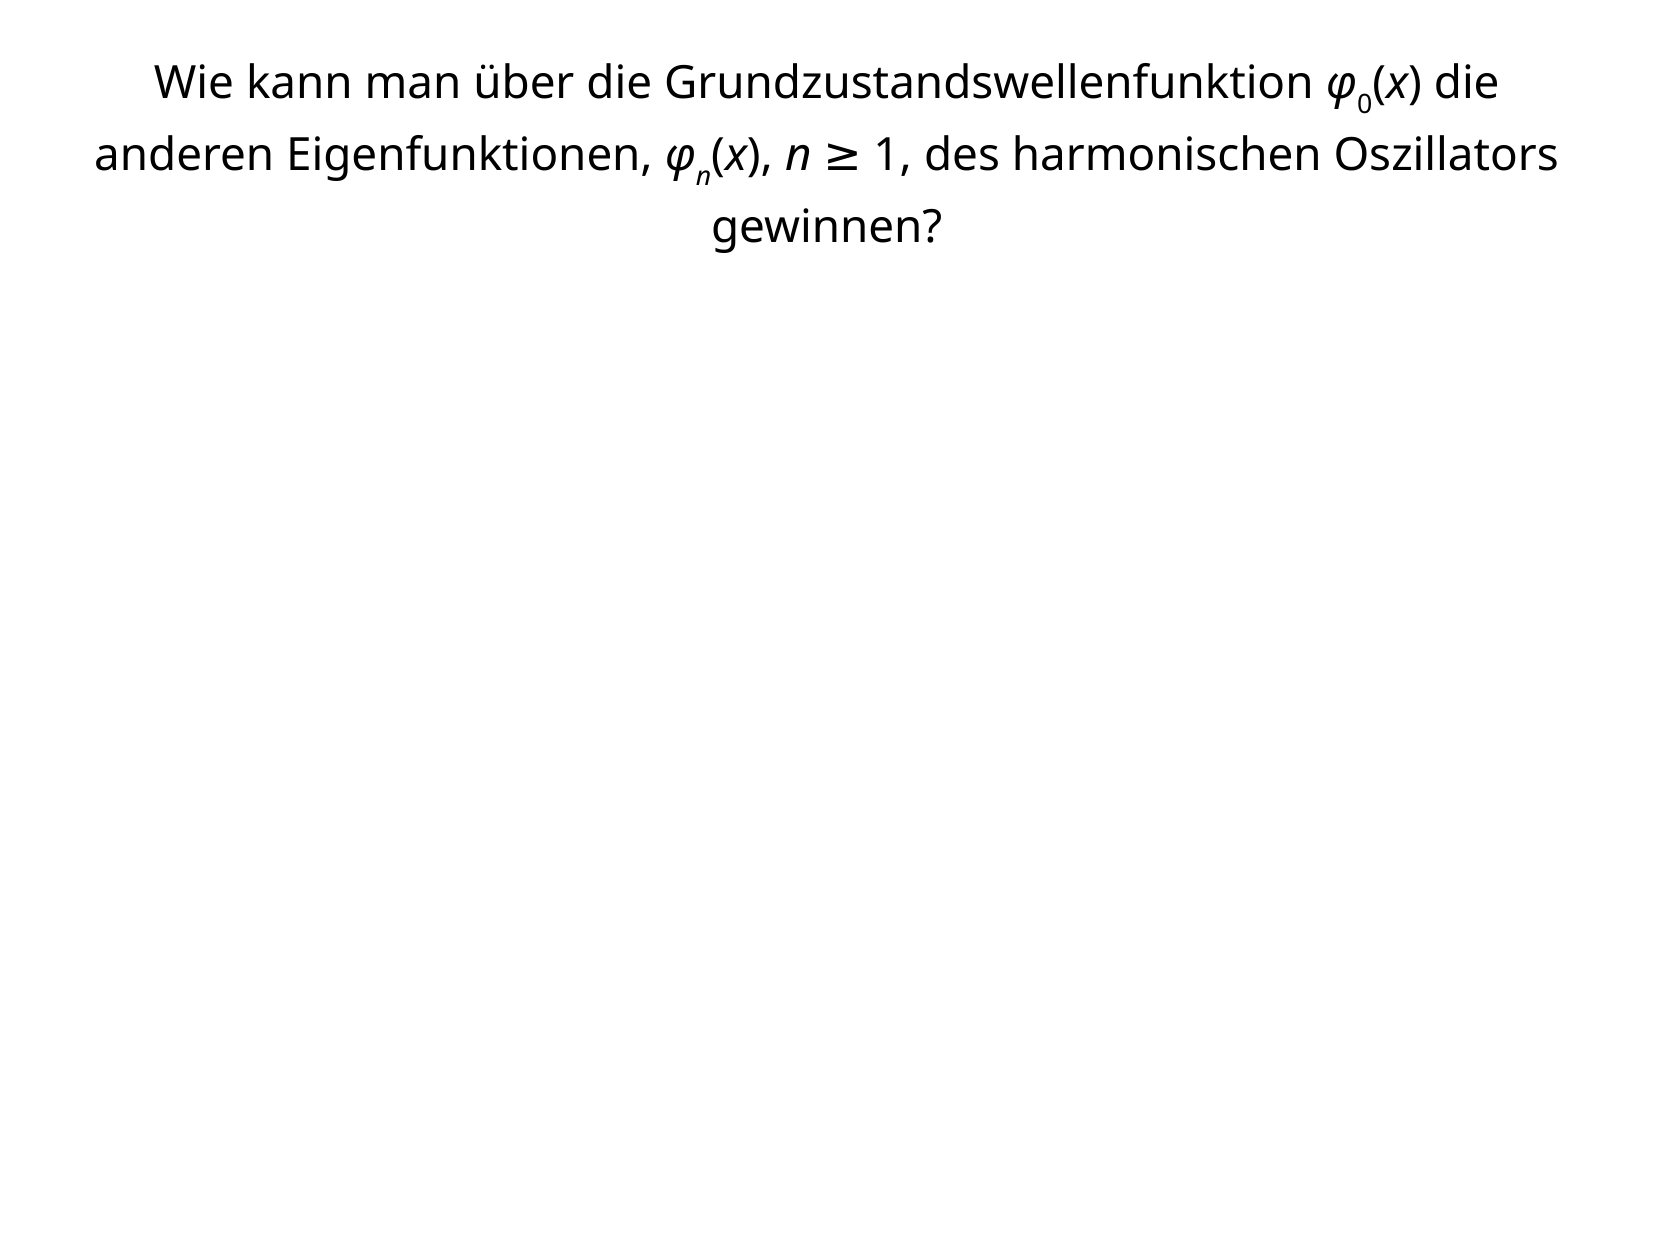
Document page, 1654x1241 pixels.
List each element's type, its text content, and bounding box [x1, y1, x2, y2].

title Wie kann man über die Grundzustandswellenfunktion φ0(x) die anderen Eigenfunktionen, φn(x), n ≥ 1, des harmonischen Oszillators gewinnen? [82, 49, 1571, 257]
